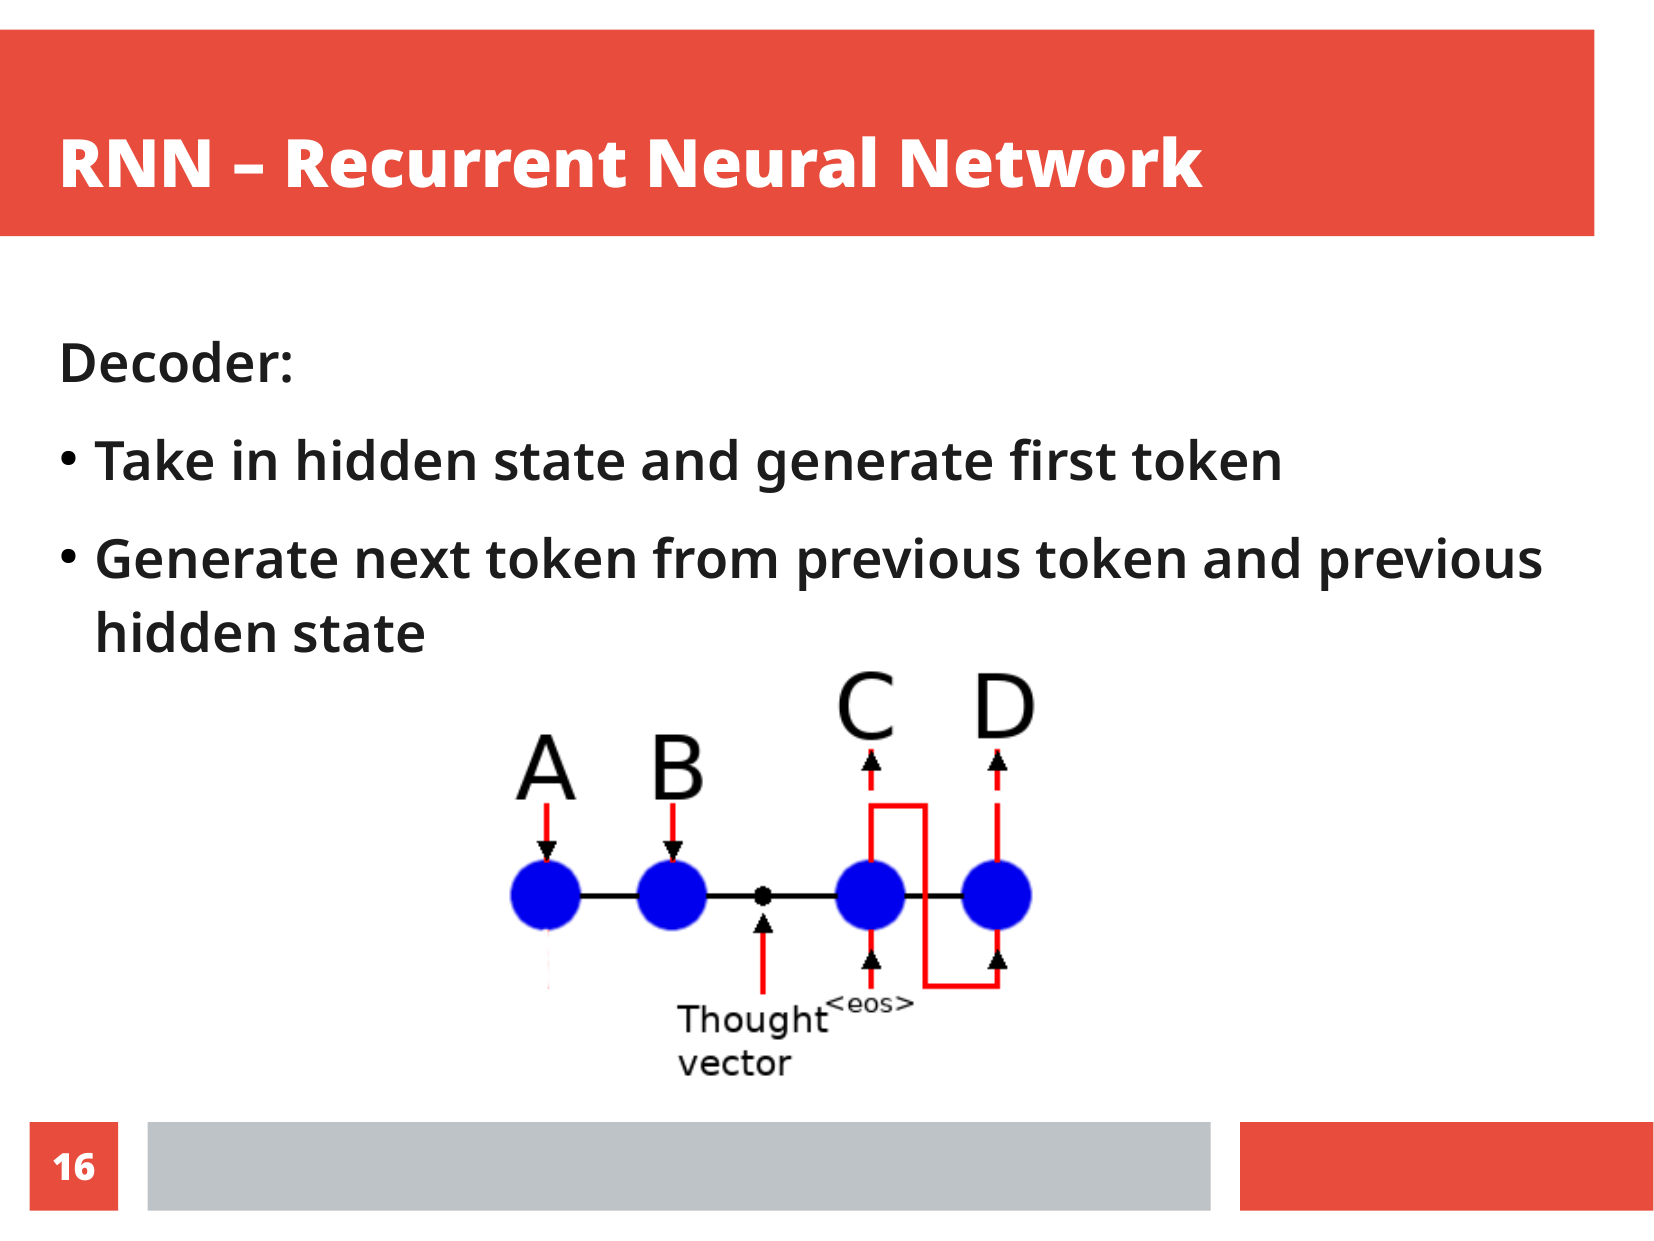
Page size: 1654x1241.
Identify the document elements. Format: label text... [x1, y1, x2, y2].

list Decoder: Take in hidden state and generate first token Generate next token from previous token and previous hidden state [59, 324, 1565, 1093]
title RNN – Recurrent Neural Network [59, 59, 1595, 207]
picture [465, 643, 1096, 1112]
